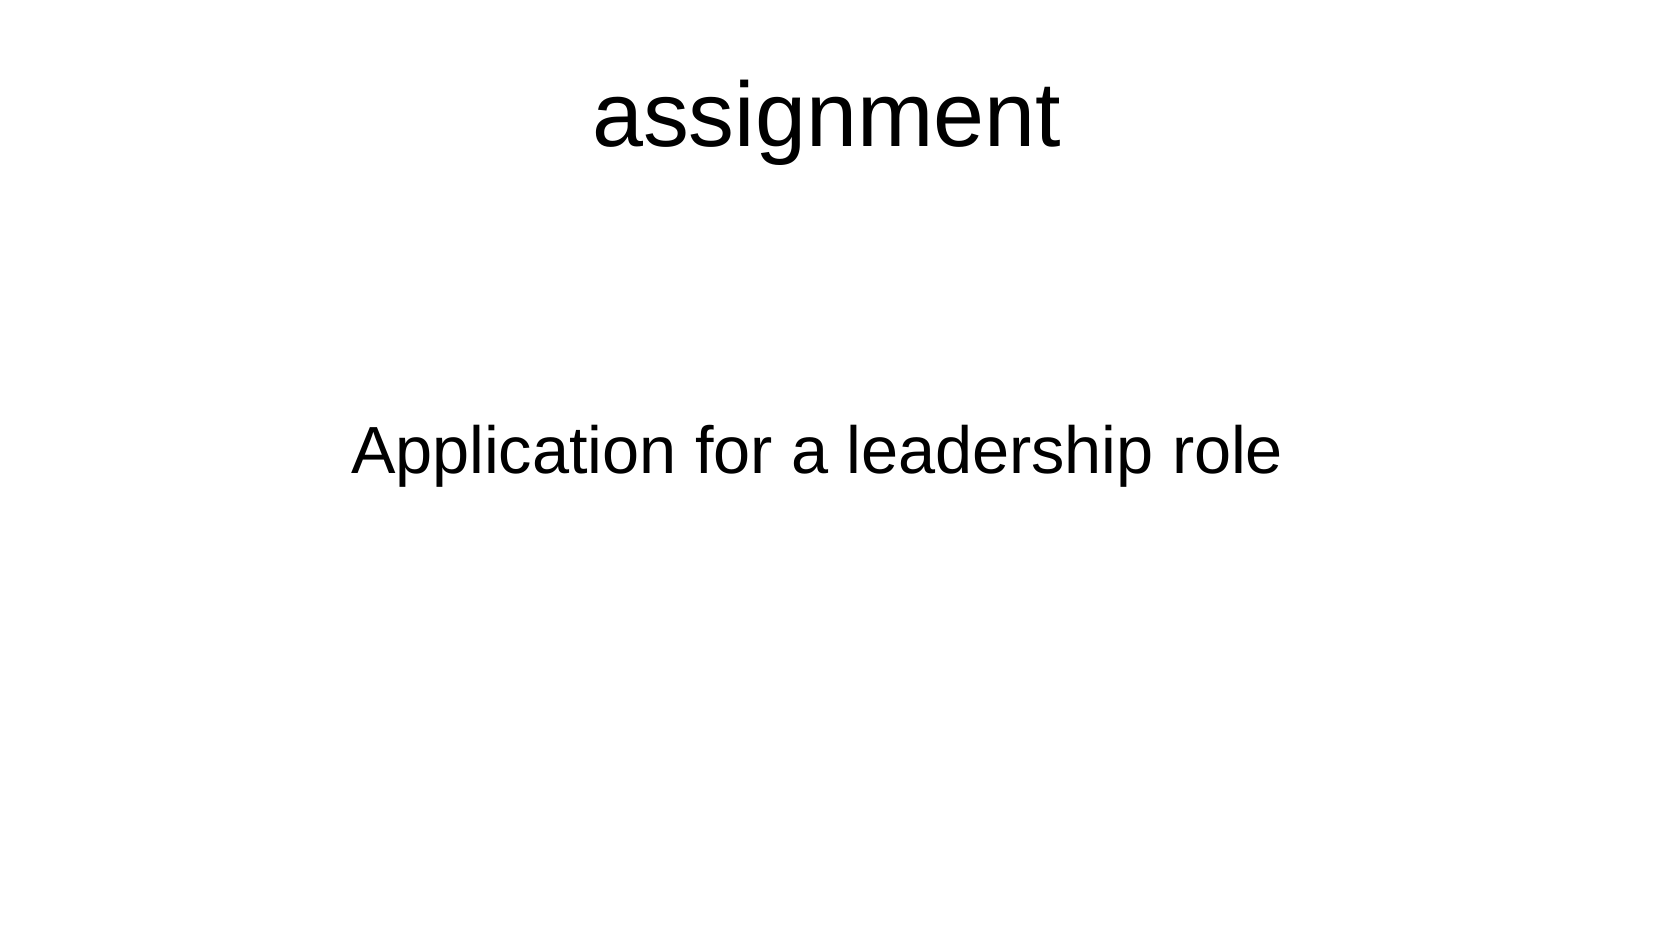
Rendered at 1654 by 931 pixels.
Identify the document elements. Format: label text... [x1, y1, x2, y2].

title assignment [82, 37, 1571, 193]
subtitle Application for a leadership role [82, 217, 1571, 758]
